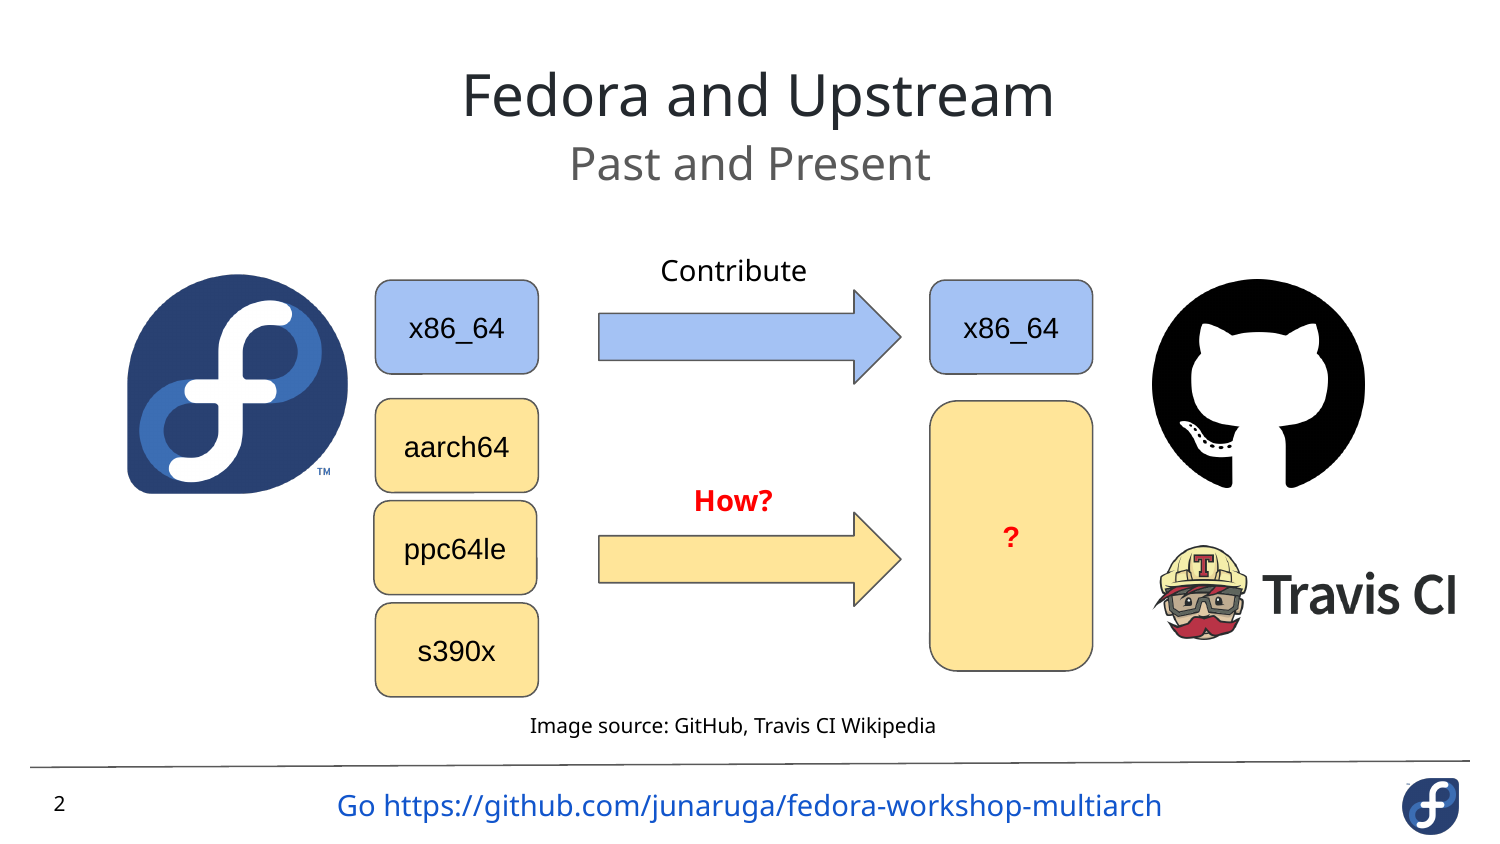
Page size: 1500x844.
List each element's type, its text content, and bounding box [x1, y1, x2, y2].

picture [1152, 545, 1455, 640]
text_box [598, 290, 902, 384]
slide_number 1 [38, 772, 104, 837]
text_box ppc64le [373, 500, 537, 595]
picture [1152, 279, 1365, 488]
text_box ? [929, 400, 1093, 671]
title Past and Present [51, 119, 1449, 199]
text_box s390x [375, 602, 539, 697]
text_box How? [635, 467, 832, 533]
slide_number Go https://github.com/junaruga/fedora-workshop-multiarch [191, 772, 1309, 837]
text_box Contribute [636, 237, 832, 302]
text_box [598, 512, 902, 607]
picture [127, 274, 348, 495]
text_box aarch64 [375, 398, 539, 493]
text_box x86_64 [375, 280, 539, 374]
title Fedora and Upstream [30, 43, 1488, 138]
picture [1402, 778, 1459, 835]
text_box Image source: GitHub, Travis CI Wikipedia [246, 697, 1221, 763]
text_box x86_64 [929, 280, 1093, 374]
